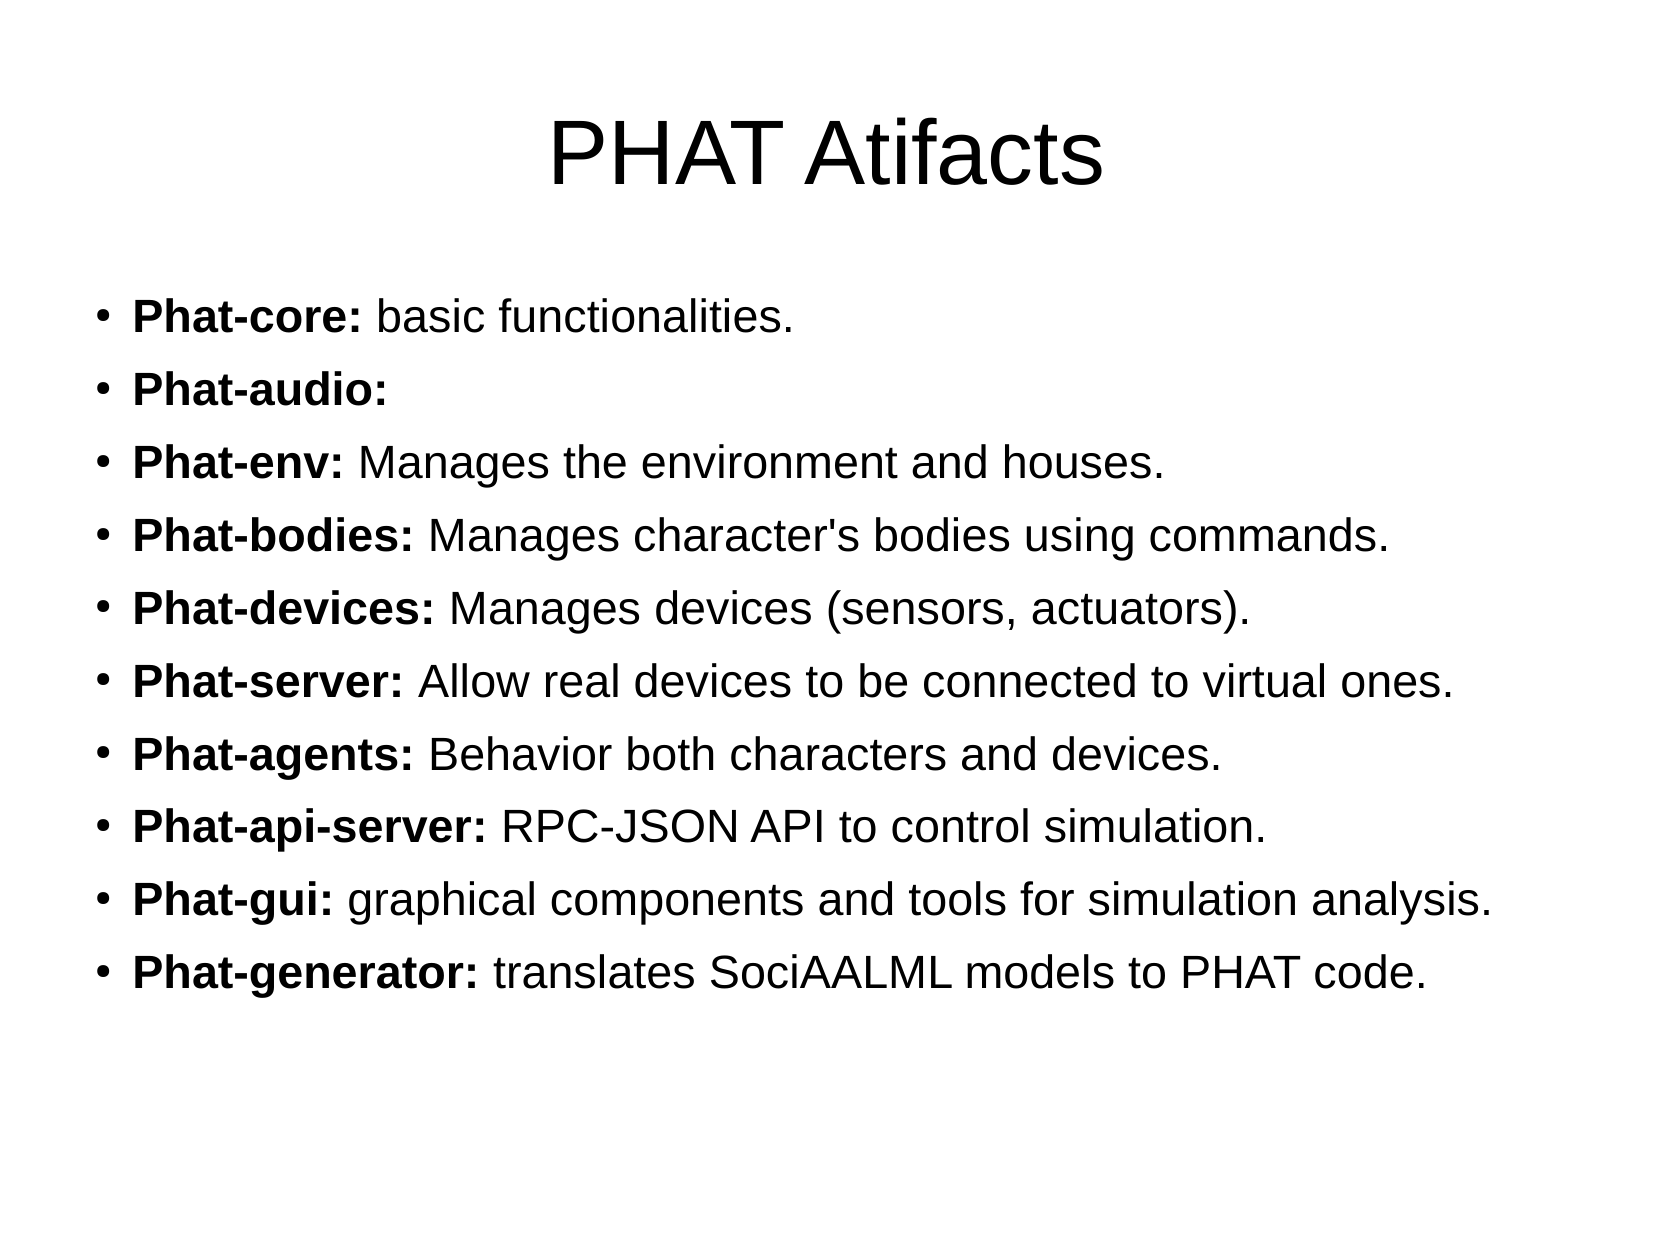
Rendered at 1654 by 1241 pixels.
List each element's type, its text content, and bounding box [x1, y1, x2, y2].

title PHAT Atifacts [82, 49, 1571, 257]
list Phat-core: basic functionalities. Phat-audio: Phat-env: Manages the environment and houses. Phat-bodies: Manages character's bodies using commands. Phat-devices: Manages devices (sensors, actuators). Phat-server: Allow real devices to be connected to virtual ones. Phat-agents: Behavior both characters and devices. Phat-api-server: RPC-JSON API to control simulation. Phat-gui: graphical components and tools for simulation analysis. Phat-generator: translates SociAALML models to PHAT code. [82, 290, 1571, 1010]
